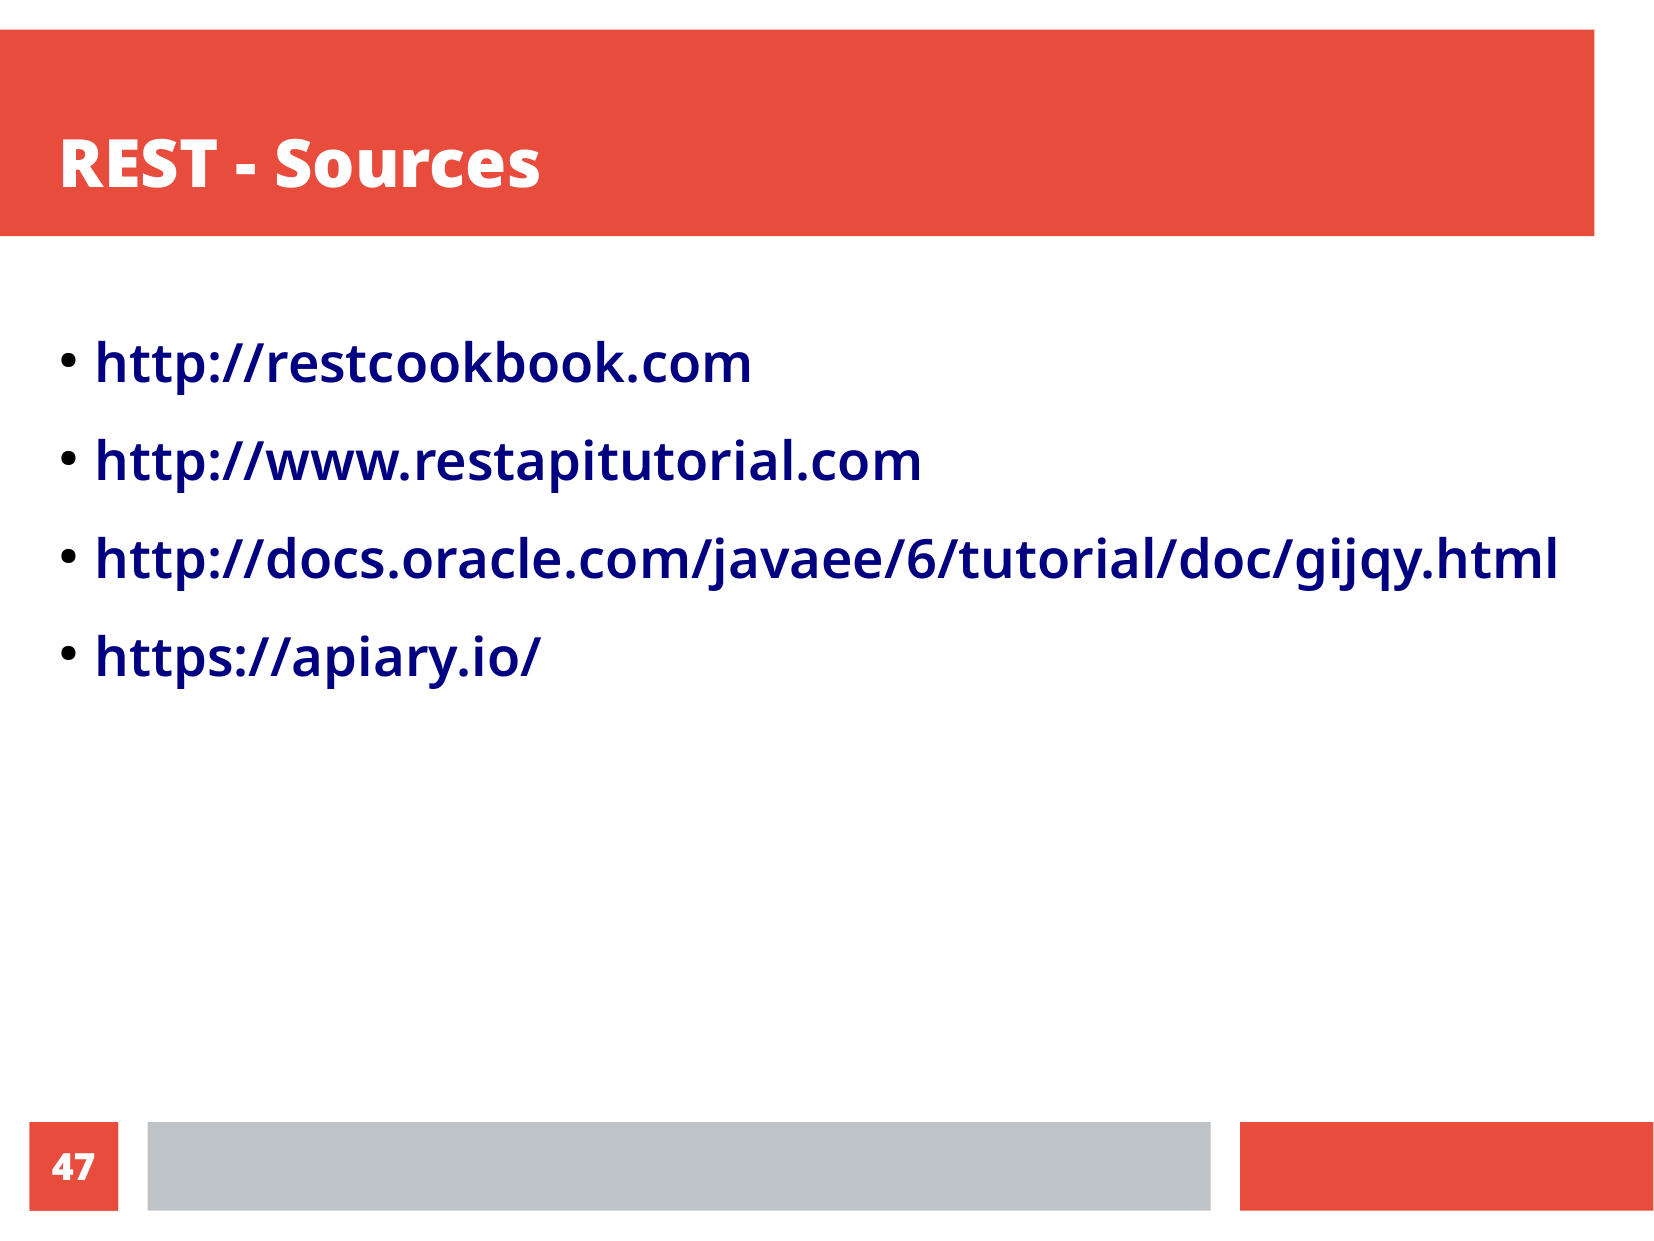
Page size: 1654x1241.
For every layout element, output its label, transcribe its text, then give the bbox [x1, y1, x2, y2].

list http://restcookbook.com http://www.restapitutorial.com http://docs.oracle.com/javaee/6/tutorial/doc/gijqy.html https://apiary.io/ [59, 324, 1565, 1093]
title REST - Sources [59, 59, 1595, 207]
